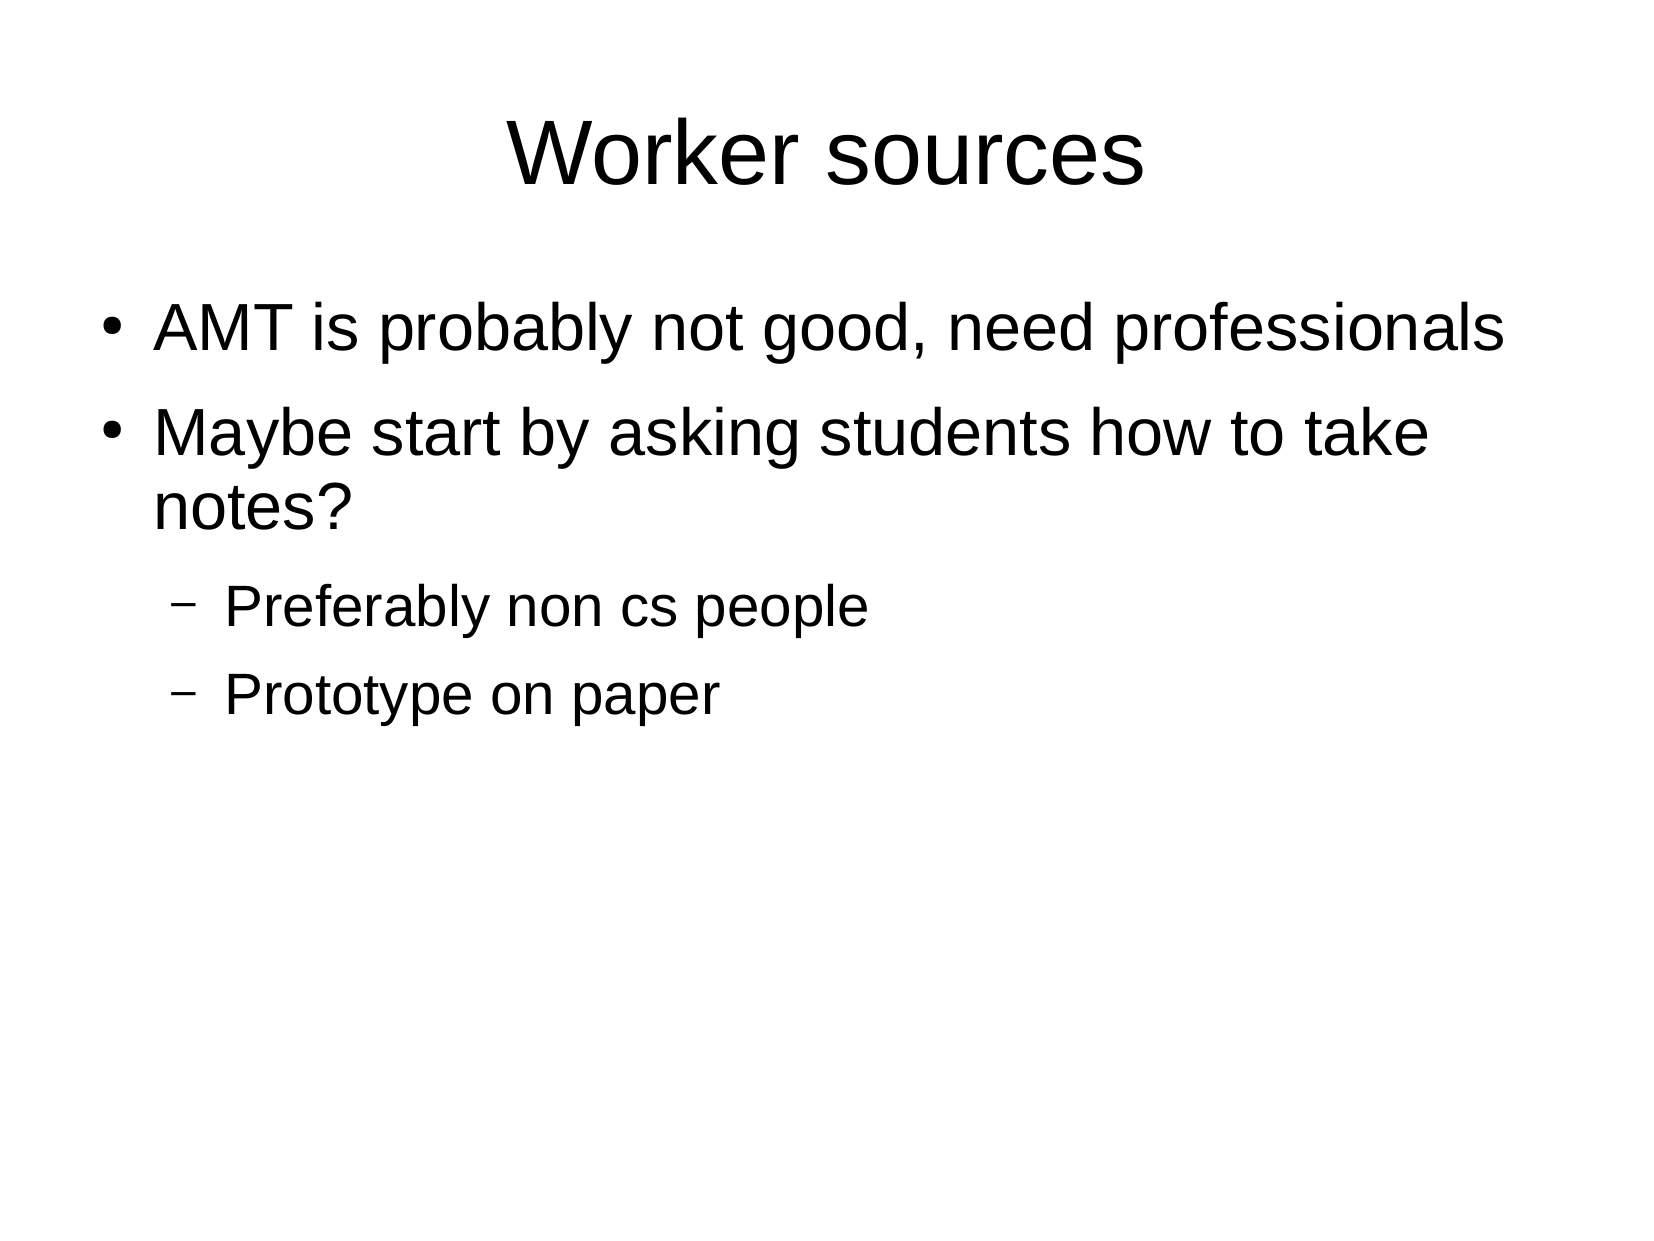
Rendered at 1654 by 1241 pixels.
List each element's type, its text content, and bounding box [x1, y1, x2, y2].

list AMT is probably not good, need professionals Maybe start by asking students how to take notes? Preferably non cs people Prototype on paper [82, 290, 1571, 1010]
title Worker sources [82, 49, 1571, 257]
